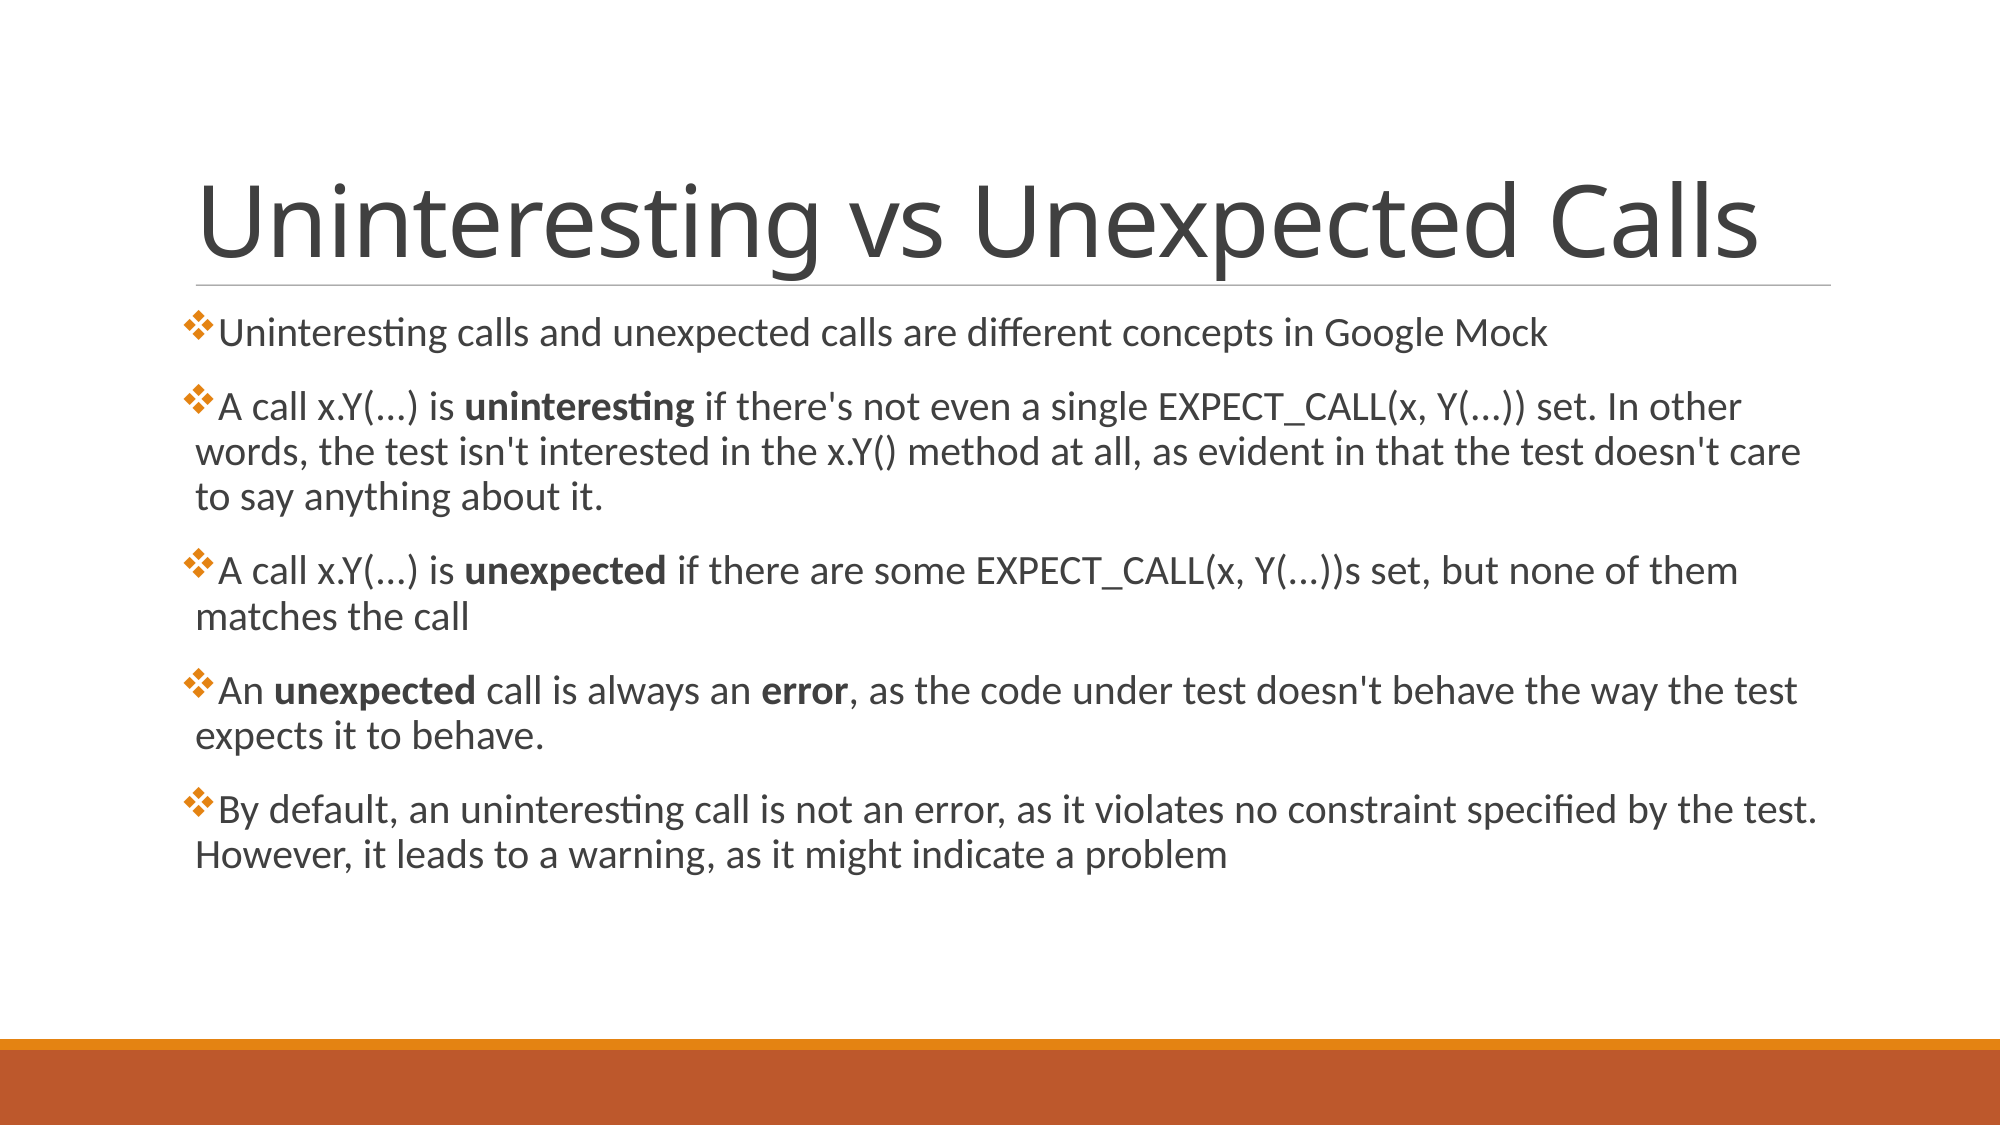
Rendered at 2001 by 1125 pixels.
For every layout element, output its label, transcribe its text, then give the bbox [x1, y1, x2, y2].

title Uninteresting vs Unexpected Calls [180, 47, 1830, 285]
list Uninteresting calls and unexpected calls are different concepts in Google Mock A call x.Y(...) is uninteresting if there's not even a single EXPECT_CALL(x, Y(...)) set. In other words, the test isn't interested in the x.Y() method at all, as evident in that the test doesn't care to say anything about it. A call x.Y(...) is unexpected if there are some EXPECT_CALL(x, Y(...))s set, but none of them matches the call An unexpected call is always an error, as the code under test doesn't behave the way the test expects it to behave. By default, an uninteresting call is not an error, as it violates no constraint specified by the test. However, it leads to a warning, as it might indicate a problem [180, 302, 1830, 963]
